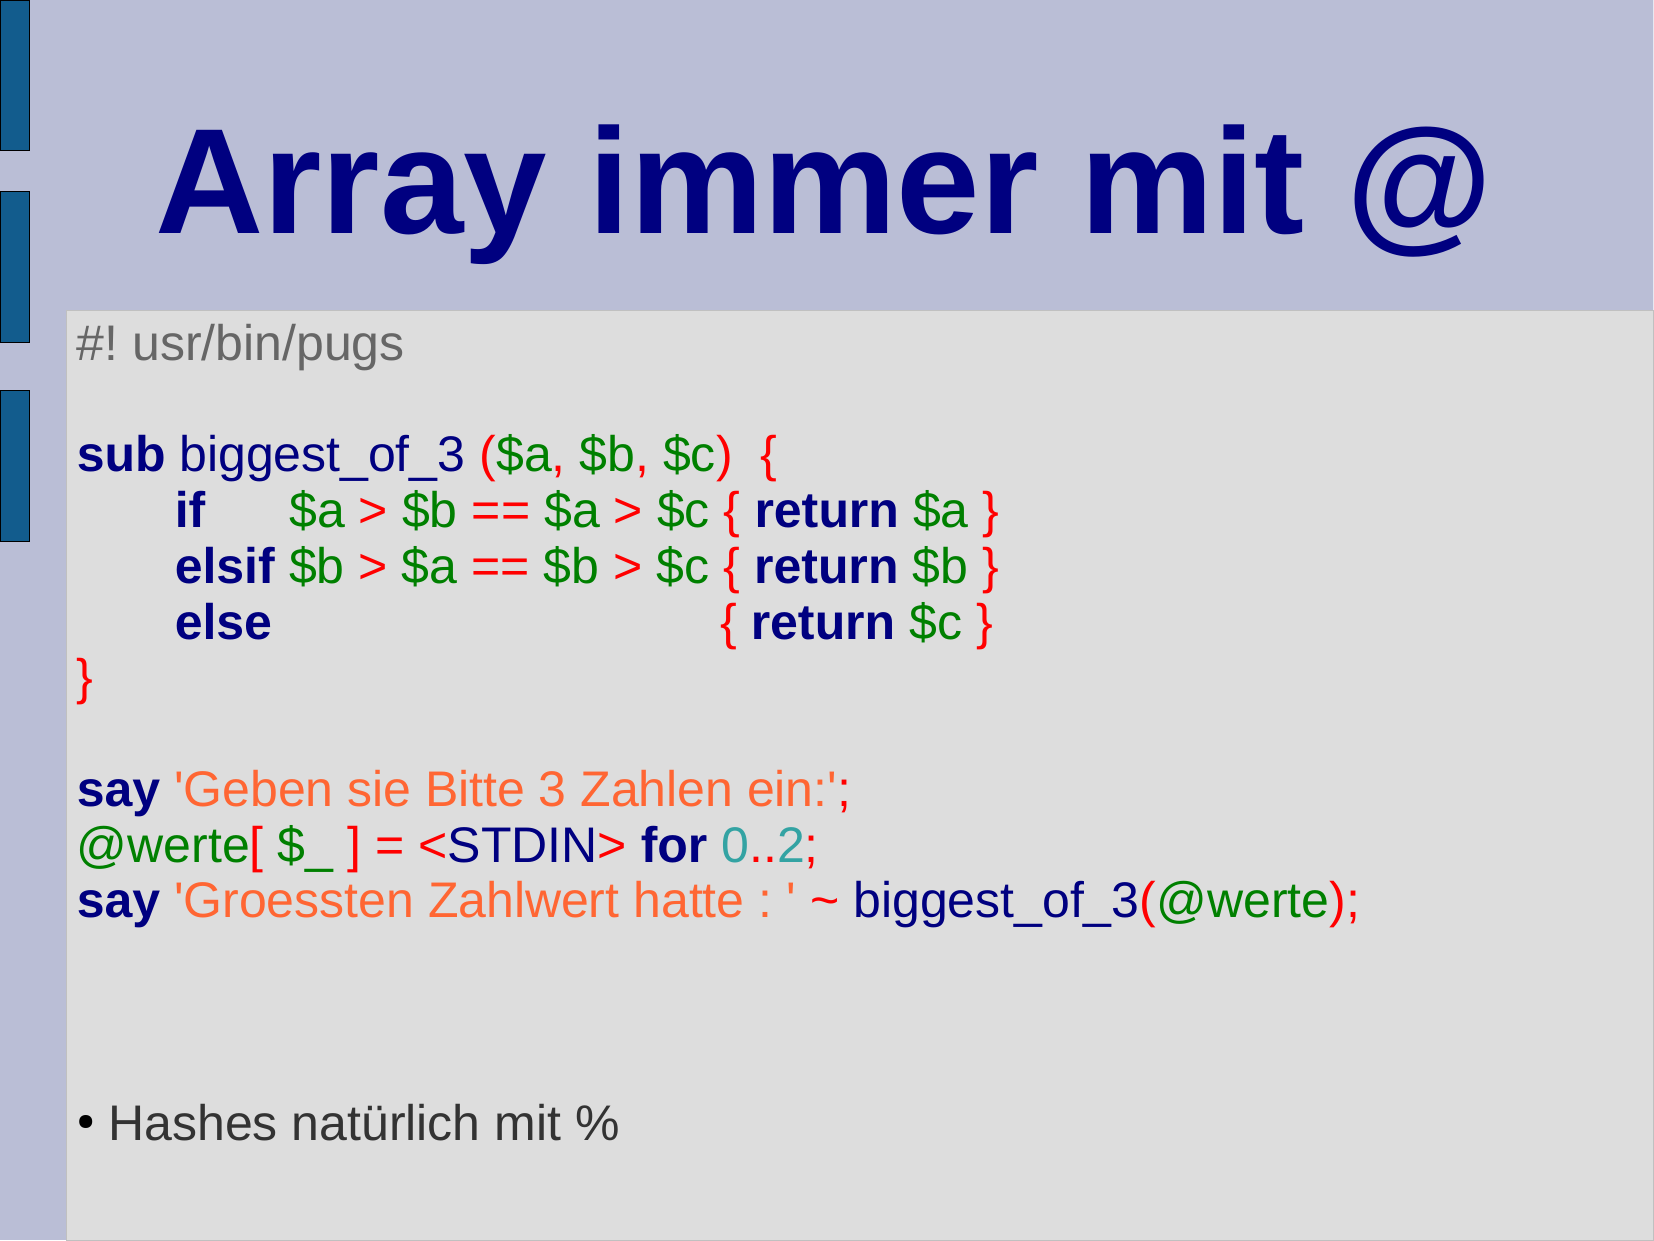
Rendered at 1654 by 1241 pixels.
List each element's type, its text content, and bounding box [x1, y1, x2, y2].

list #! usr/bin/pugs sub biggest_of_3 ($a, $b, $c) { if $a > $b == $a > $c { return $a } elsif $b > $a == $b > $c { return $b } else { return $c } } say 'Geben sie Bitte 3 Zahlen ein:'; @werte[ $_ ] = <STDIN> for 0..2; say 'Groessten Zahlwert hatte : ' ~ biggest_of_3(@werte); Hashes natürlich mit % [76, 315, 1625, 1182]
title Array immer mit @ [118, 78, 1531, 286]
